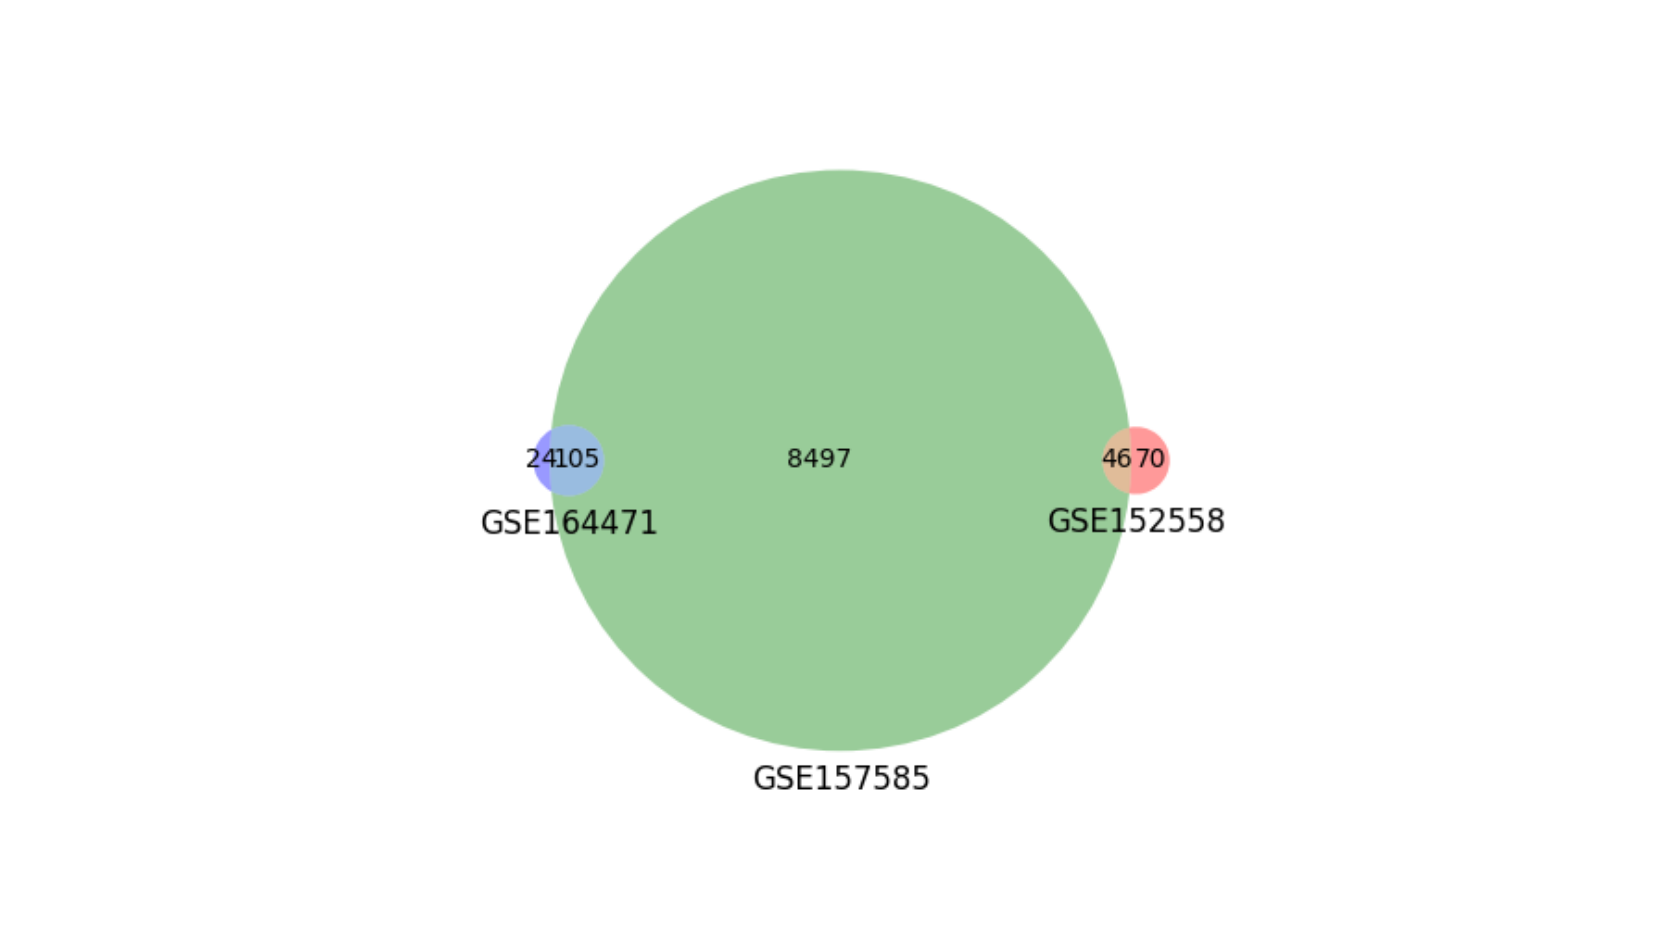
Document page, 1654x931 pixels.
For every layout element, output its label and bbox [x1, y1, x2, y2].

picture [244, 12, 1430, 901]
